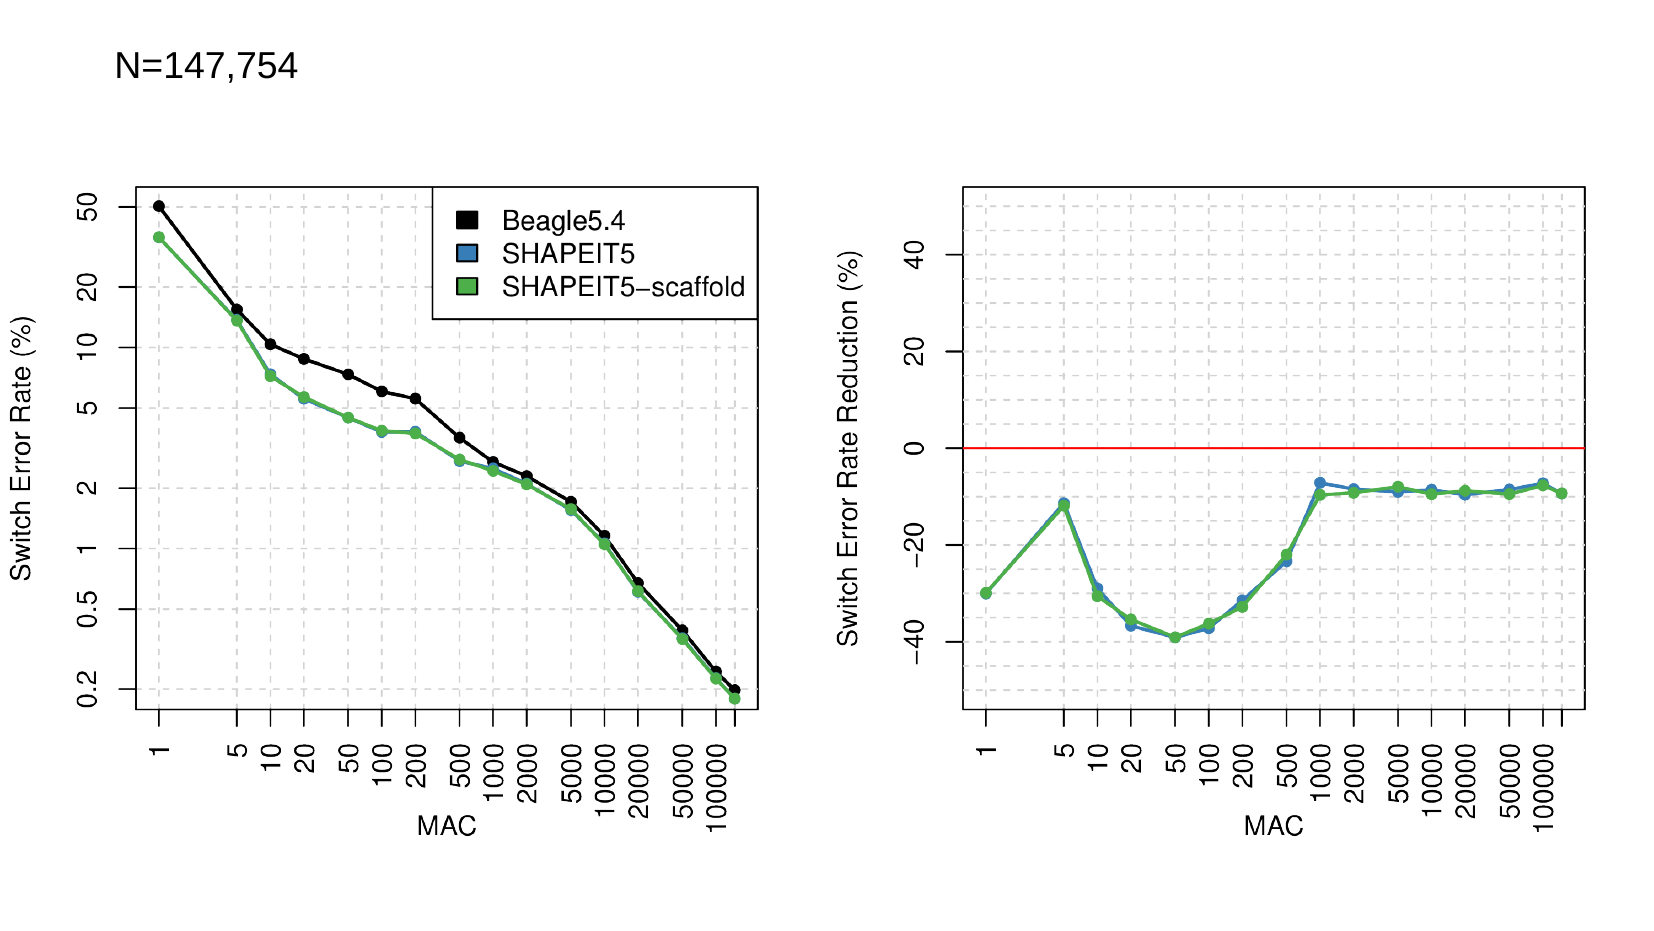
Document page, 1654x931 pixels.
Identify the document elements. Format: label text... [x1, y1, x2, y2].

picture [0, 51, 1654, 878]
text_box N=147,754 [99, 37, 314, 95]
